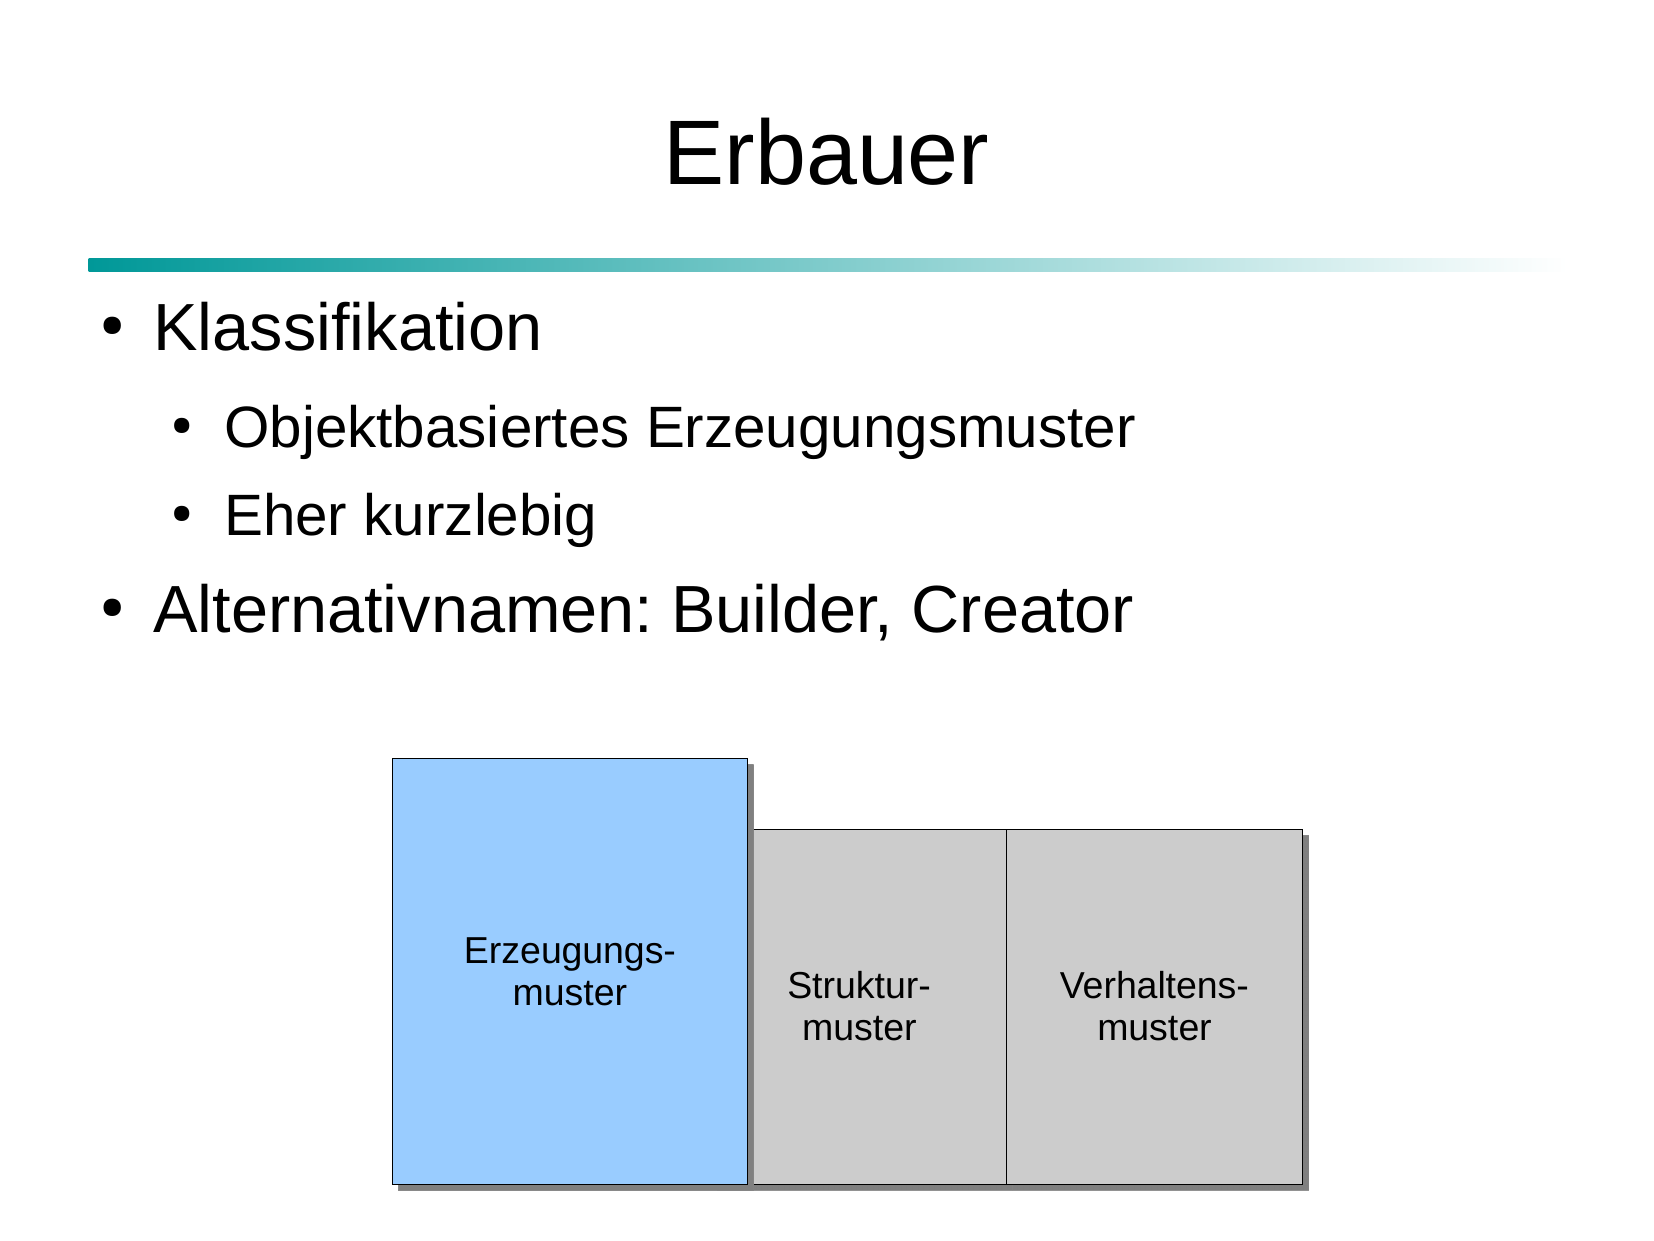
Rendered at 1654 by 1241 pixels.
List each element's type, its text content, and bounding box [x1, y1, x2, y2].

list Klassifikation Objektbasiertes Erzeugungsmuster Eher kurzlebig Alternativnamen: Builder, Creator [82, 290, 1571, 1094]
text_box Struktur- muster [748, 829, 1006, 1185]
text_box Verhaltens- muster [1006, 829, 1303, 1185]
text_box Erzeugungs- muster [392, 758, 748, 1185]
title Erbauer [82, 49, 1571, 257]
